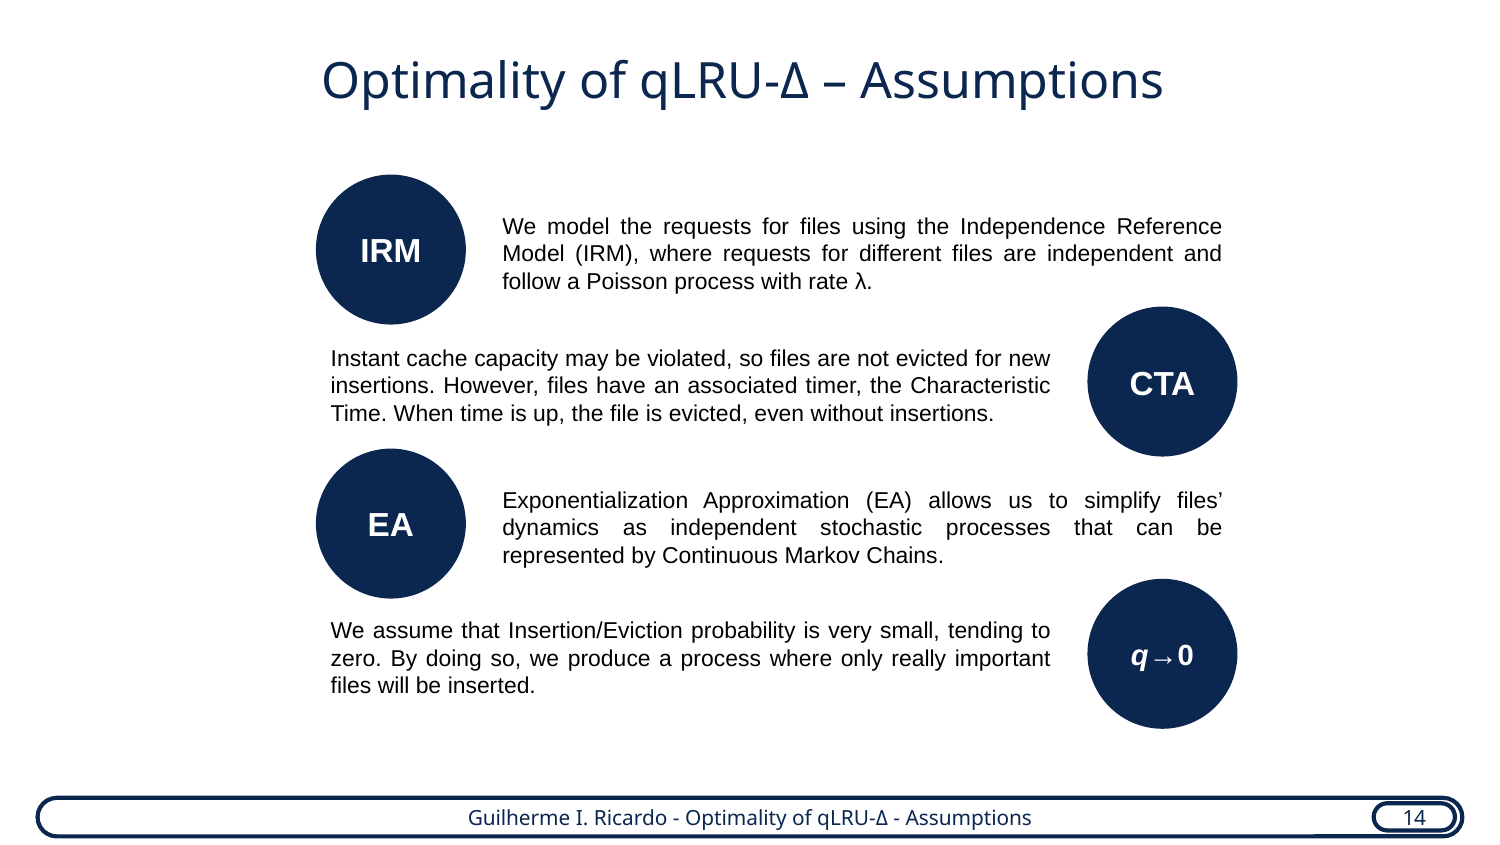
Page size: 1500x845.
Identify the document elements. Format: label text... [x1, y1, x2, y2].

text_box We assume that Insertion/Eviction probability is very small, tending to zero. By doing so, we produce a process where only really important files will be inserted. [315, 608, 1066, 700]
text_box CTA [1087, 306, 1238, 457]
text_box We model the requests for files using the Independence Reference Model (IRM), where requests for different files are independent and follow a Poisson process with rate λ. [487, 203, 1238, 296]
text_box Guilherme I. Ricardo - Optimality of qLRU-Δ - Assumptions [37, 797, 1463, 837]
text_box Exponentialization Approximation (EA) allows us to simplify files’ dynamics as independent stochastic processes that can be represented by Continuous Markov Chains. [487, 477, 1238, 570]
text_box Instant cache capacity may be violated, so files are not evicted for new insertions. However, files have an associated timer, the Characteristic Time. When time is up, the file is evicted, even without insertions. [315, 335, 1066, 428]
text_box IRM [315, 174, 466, 325]
text_box 14 [1373, 803, 1456, 831]
title Optimality of qLRU-Δ – Assumptions [75, 33, 1425, 175]
text_box EA [315, 448, 466, 599]
text_box q→0 [1087, 578, 1238, 729]
